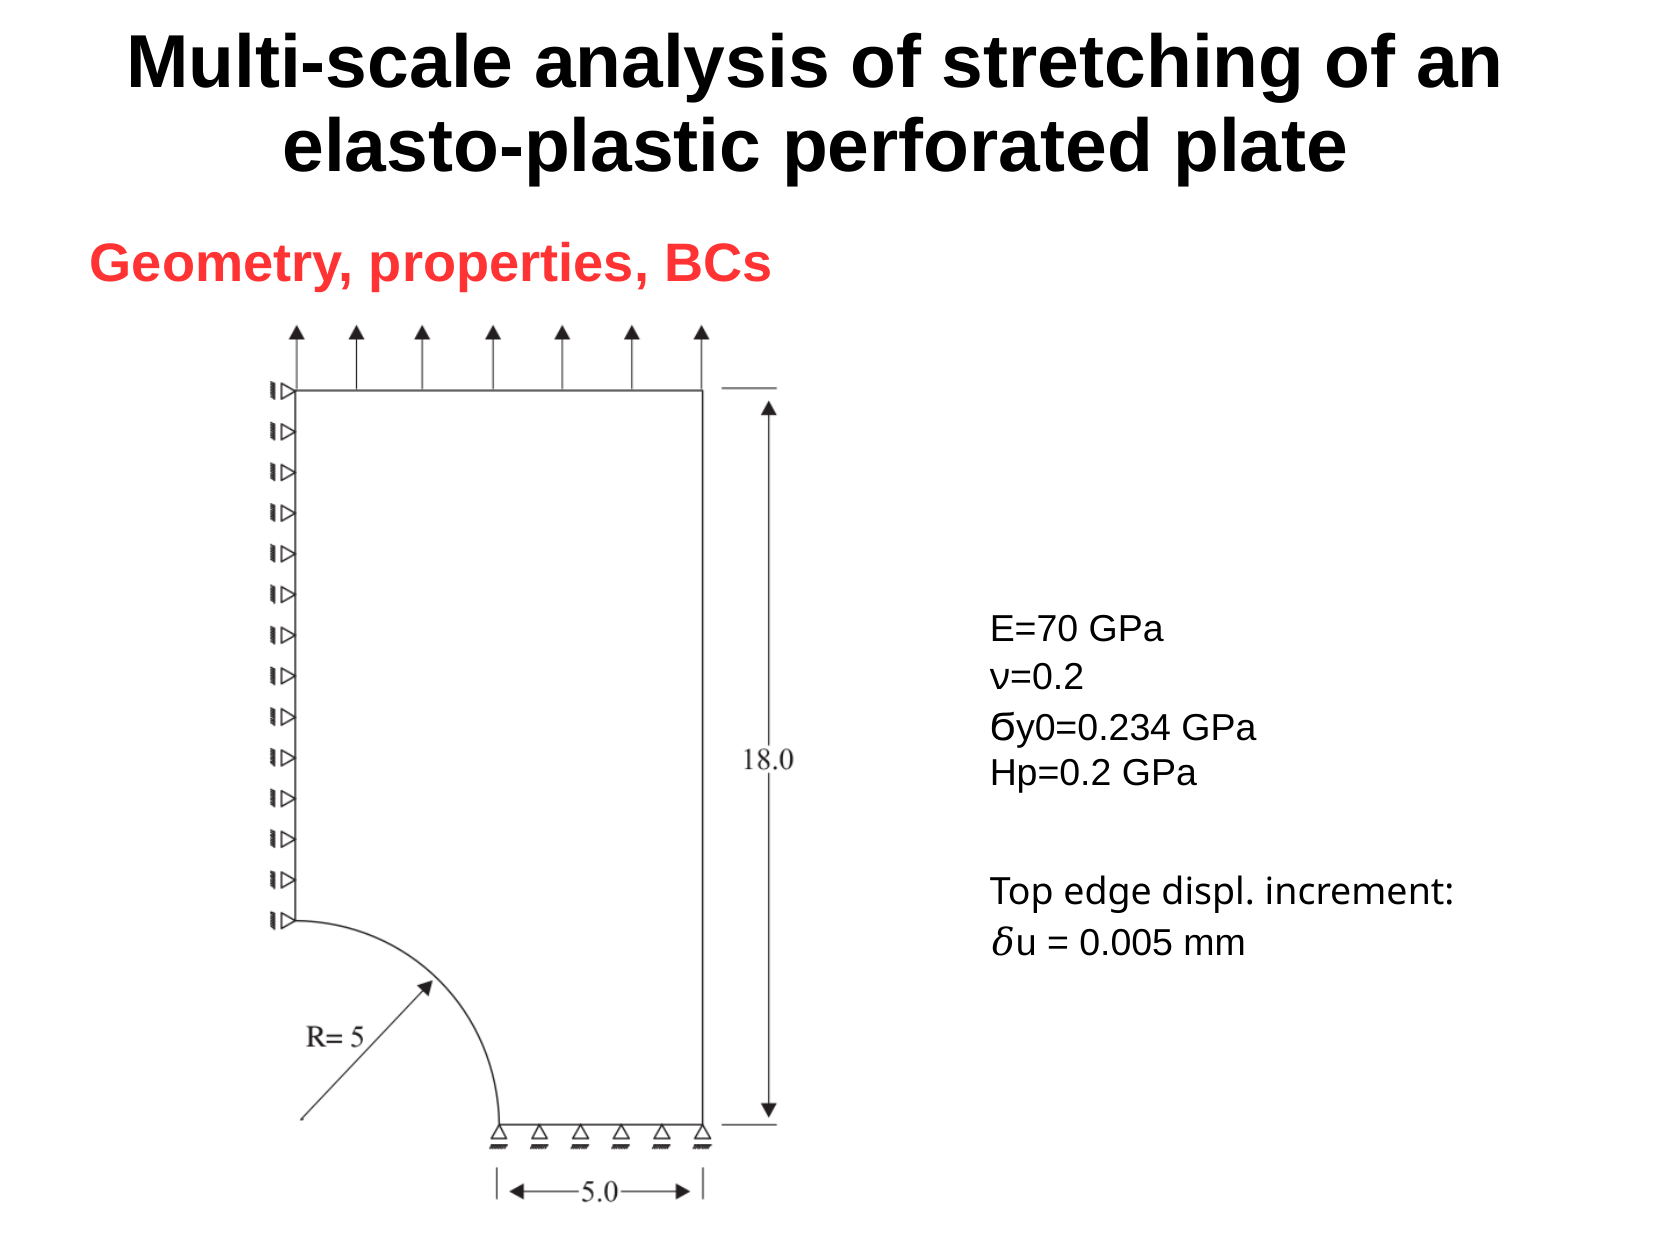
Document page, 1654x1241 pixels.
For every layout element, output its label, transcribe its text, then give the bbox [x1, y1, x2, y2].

title Multi-scale analysis of stretching of an elasto-plastic perforated plate [71, 0, 1561, 208]
picture [255, 314, 811, 1216]
text_box Geometry, properties, BCs [75, 225, 1021, 301]
text_box E=70 GPa ν=0.2 Ϭy0=0.234 GPa Hp=0.2 GPa [975, 600, 1366, 784]
text_box Top edge displ. increment: 𝛿u = 0.005 mm [975, 857, 1471, 991]
